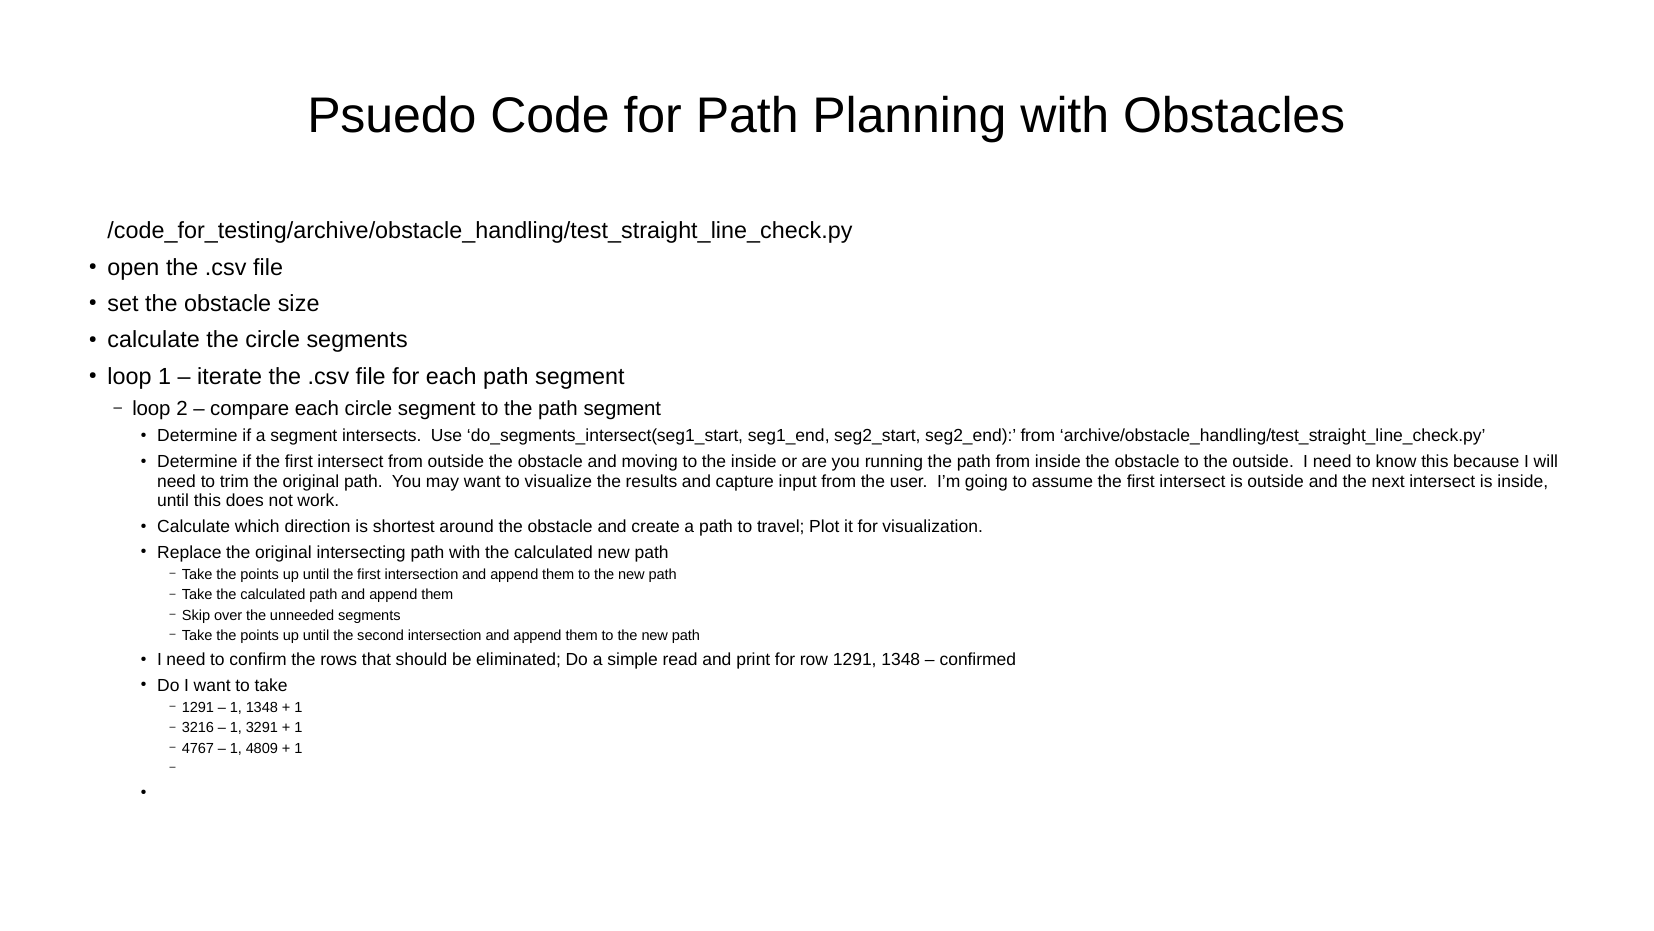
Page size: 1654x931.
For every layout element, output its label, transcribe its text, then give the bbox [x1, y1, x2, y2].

title Psuedo Code for Path Planning with Obstacles [82, 36, 1571, 193]
list /code_for_testing/archive/obstacle_handling/test_straight_line_check.py open the .csv file set the obstacle size calculate the circle segments loop 1 – iterate the .csv file for each path segment loop 2 – compare each circle segment to the path segment Determine if a segment intersects. Use ‘do_segments_intersect(seg1_start, seg1_end, seg2_start, seg2_end):’ from ‘archive/obstacle_handling/test_straight_line_check.py’ Determine if the first intersect from outside the obstacle and moving to the inside or are you running the path from inside the obstacle to the outside. I need to know this because I will need to trim the original path. You may want to visualize the results and capture input from the user. I’m going to assume the first intersect is outside and the next intersect is inside, until this does not work. Calculate which direction is shortest around the obstacle and create a path to travel; Plot it for visualization. Replace the original intersecting path with the calculated new path Take the points up until the first intersection and append them to the new path Take the calculated path and append them Skip over the unneeded segments Take the points up until the second intersection and append them to the new path I need to confirm the rows that should be eliminated; Do a simple read and print for row 1291, 1348 – confirmed Do I want to take 1291 – 1, 1348 + 1 3216 – 1, 3291 + 1 4767 – 1, 4809 + 1 [82, 217, 1571, 758]
